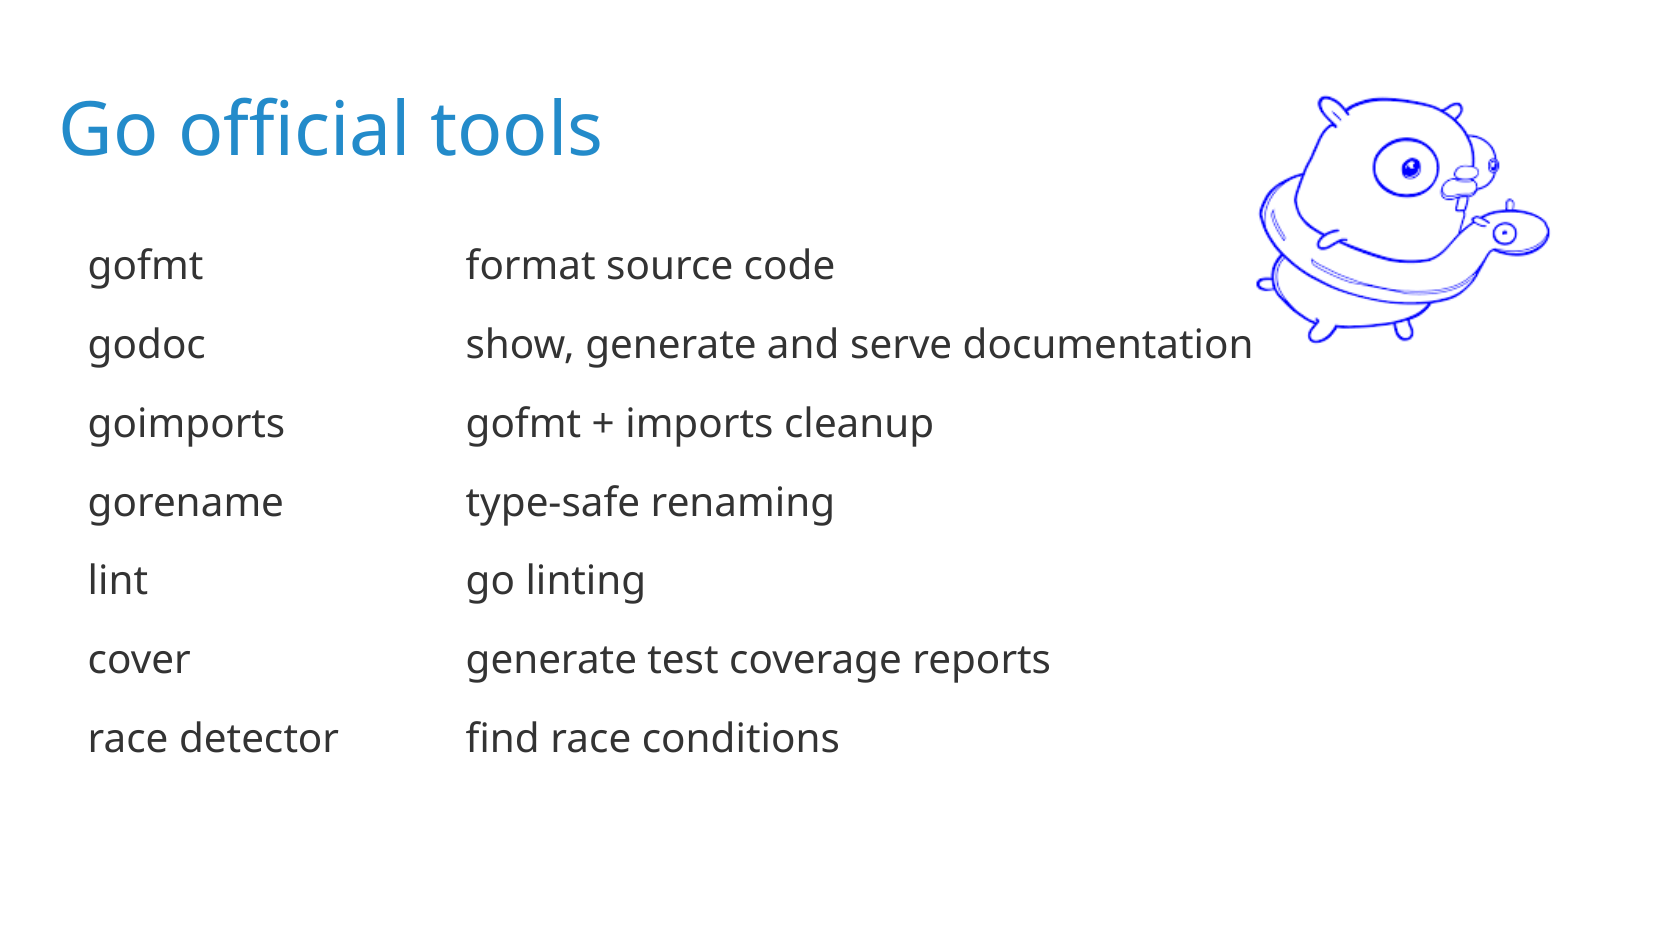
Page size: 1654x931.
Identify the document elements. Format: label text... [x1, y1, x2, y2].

list format source code show, generate and serve documentation gofmt + imports cleanup type-safe renaming go linting generate test coverage reports find race conditions [437, 236, 1596, 768]
picture [1202, 178, 1595, 236]
list gofmt godoc goimports gorename lint cover race detector [59, 236, 420, 768]
title Go official tools [59, 59, 1595, 178]
